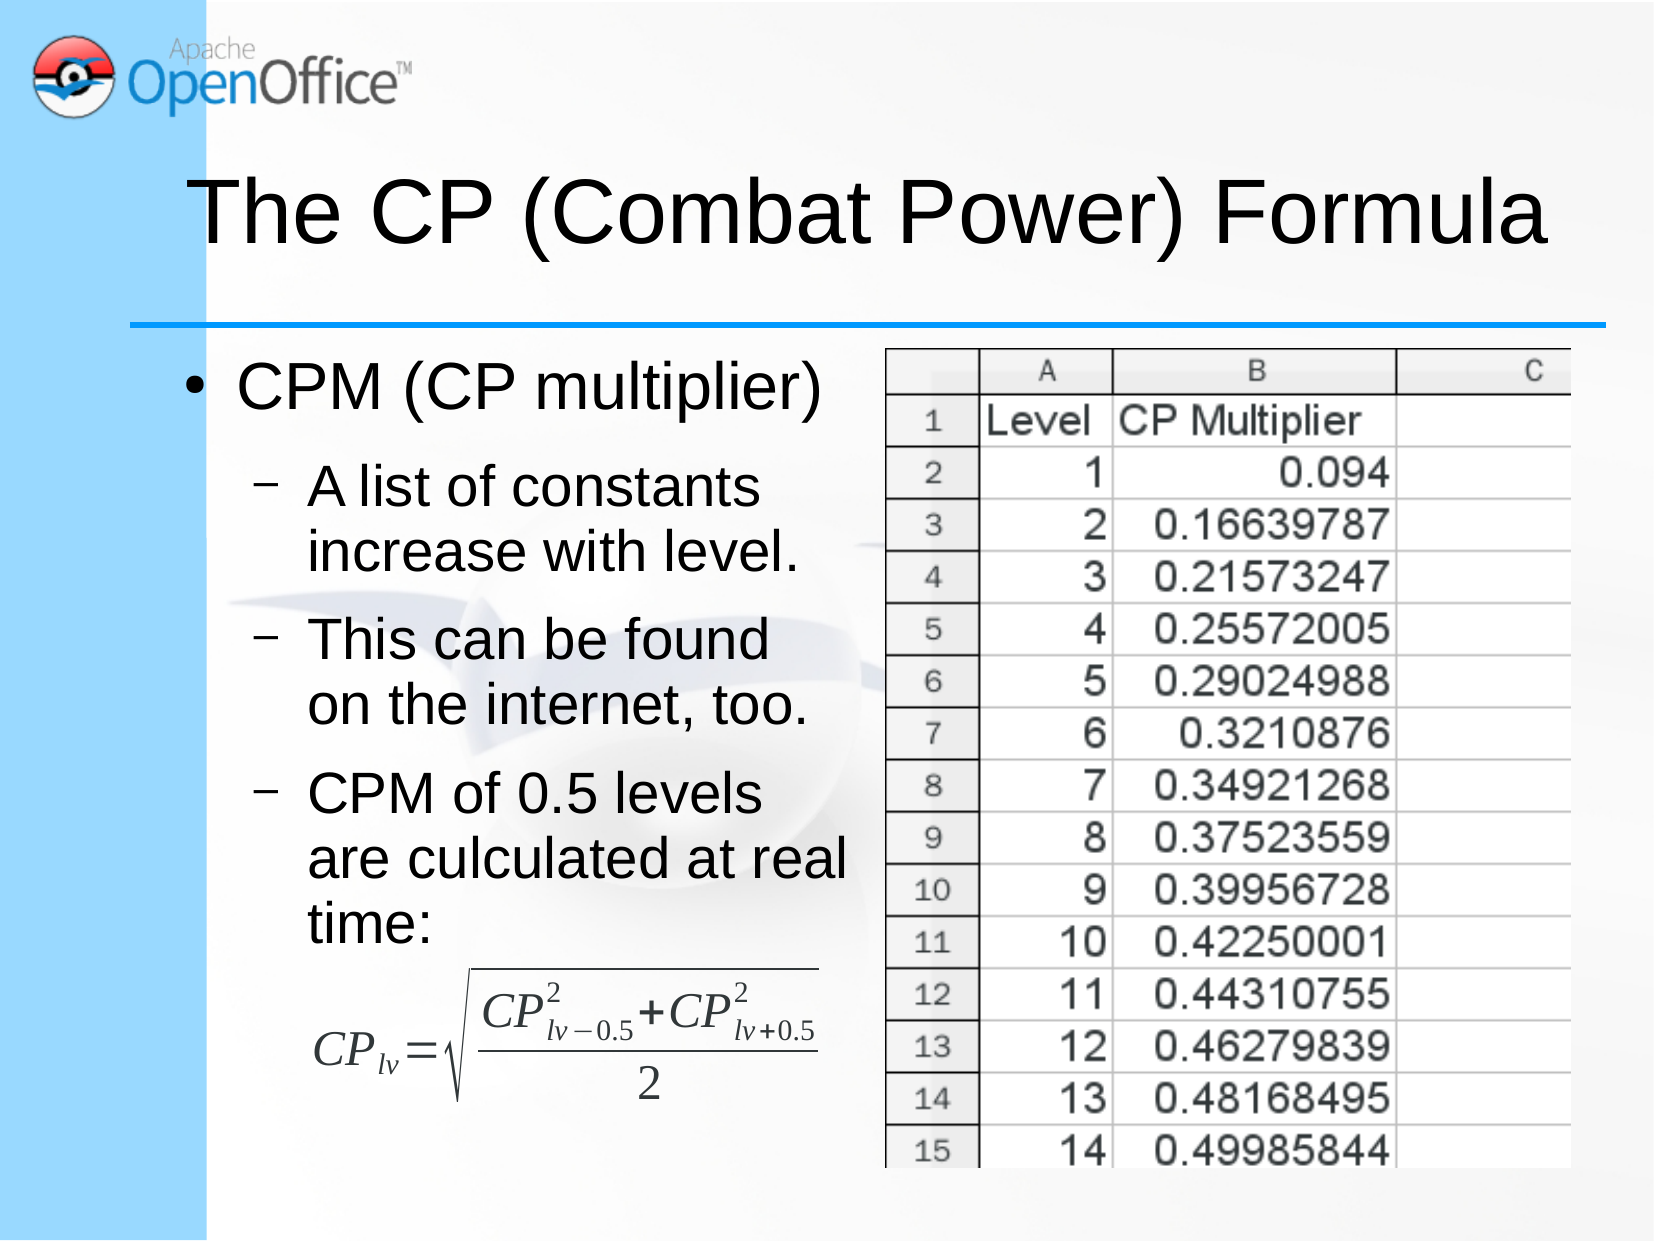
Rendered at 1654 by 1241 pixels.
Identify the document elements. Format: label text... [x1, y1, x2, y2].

title The CP (Combat Power) Formula [165, 108, 1571, 316]
chart [299, 965, 833, 1110]
picture [31, 2, 1654, 1241]
list CPM (CP multiplier) A list of constants increase with level. This can be found on the internet, too. CPM of 0.5 levels are culculated at real time: [165, 349, 852, 1168]
